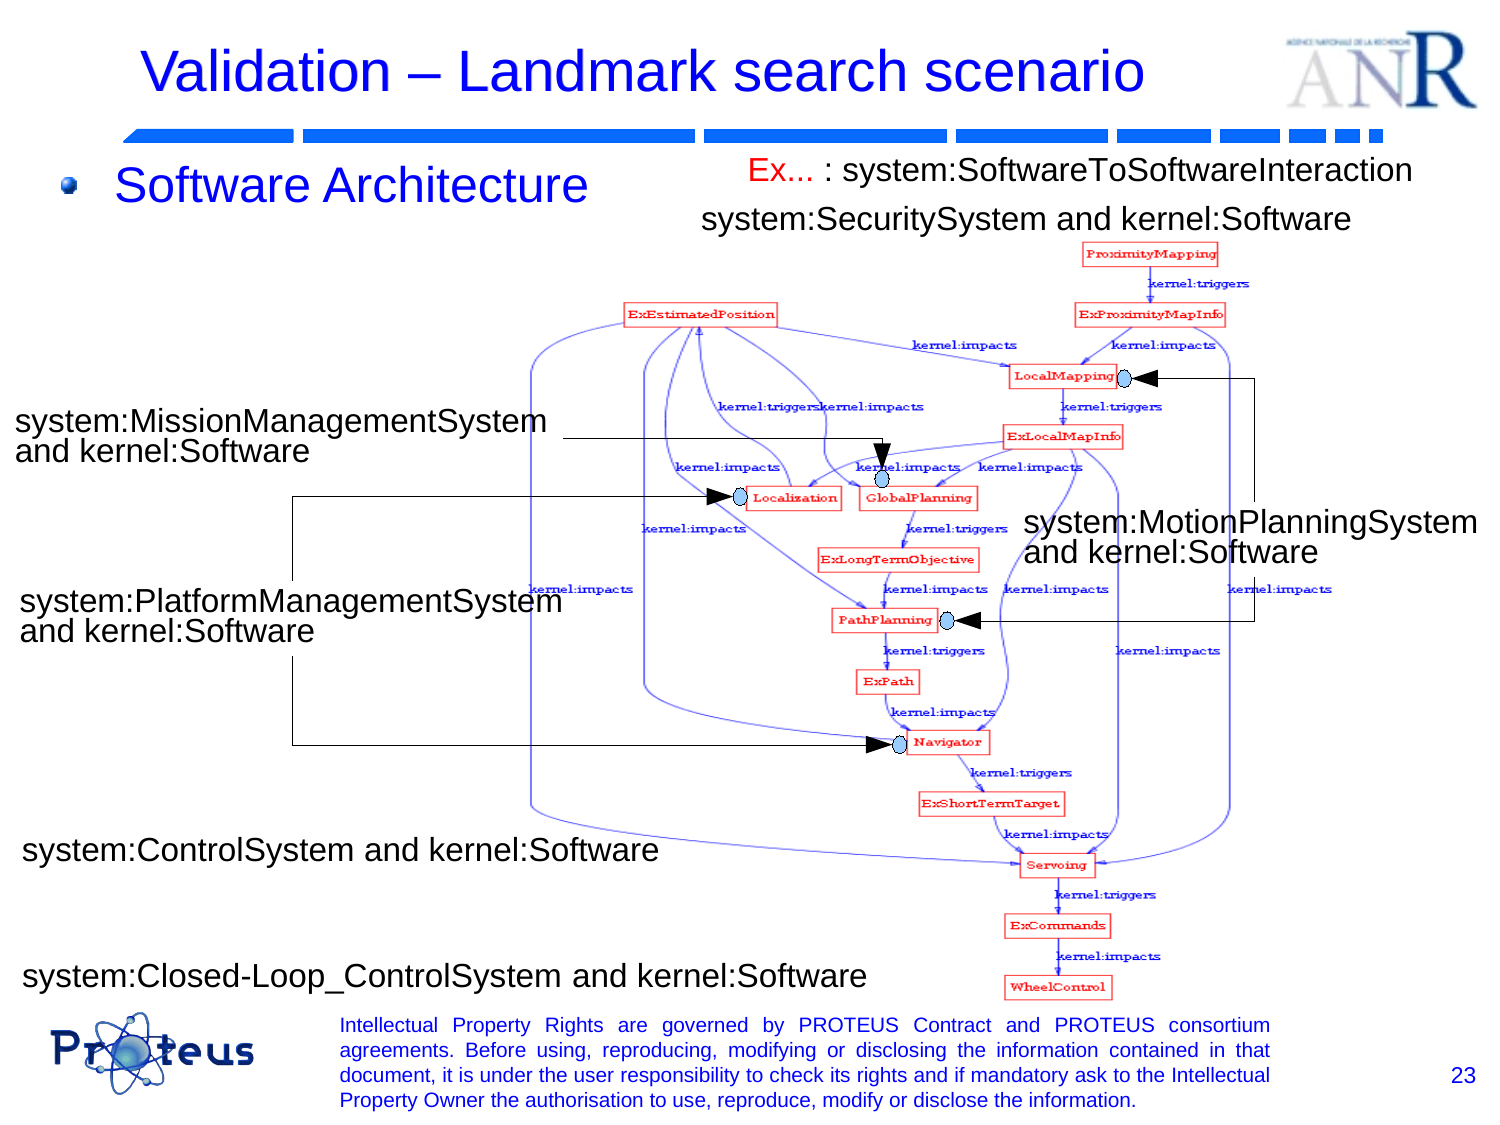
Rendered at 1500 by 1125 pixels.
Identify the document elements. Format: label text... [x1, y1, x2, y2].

text_box [733, 487, 748, 506]
list Software Architecture [43, 157, 765, 214]
text_box system:Closed-Loop_ControlSystem and kernel:Software [7, 956, 883, 1002]
text_box [939, 611, 955, 630]
text_box Ex... : system:SoftwareToSoftwareInteraction [732, 150, 1429, 196]
text_box [892, 735, 907, 754]
picture [506, 229, 1373, 1011]
picture [35, 1003, 272, 1101]
text_box system:ControlSystem and kernel:Software [7, 830, 676, 876]
text_box system:MotionPlanningSystem and kernel:Software [1008, 502, 1500, 578]
text_box system:MissionManagementSystem and kernel:Software [0, 400, 564, 477]
text_box [1117, 369, 1132, 388]
text_box system:SecuritySystem and kernel:Software [686, 198, 1368, 244]
text_box [874, 470, 890, 488]
picture [1281, 27, 1484, 115]
title Validation – Landmark search scenario [23, 11, 1264, 130]
text_box system:PlatformManagementSystem and kernel:Software [4, 580, 579, 657]
